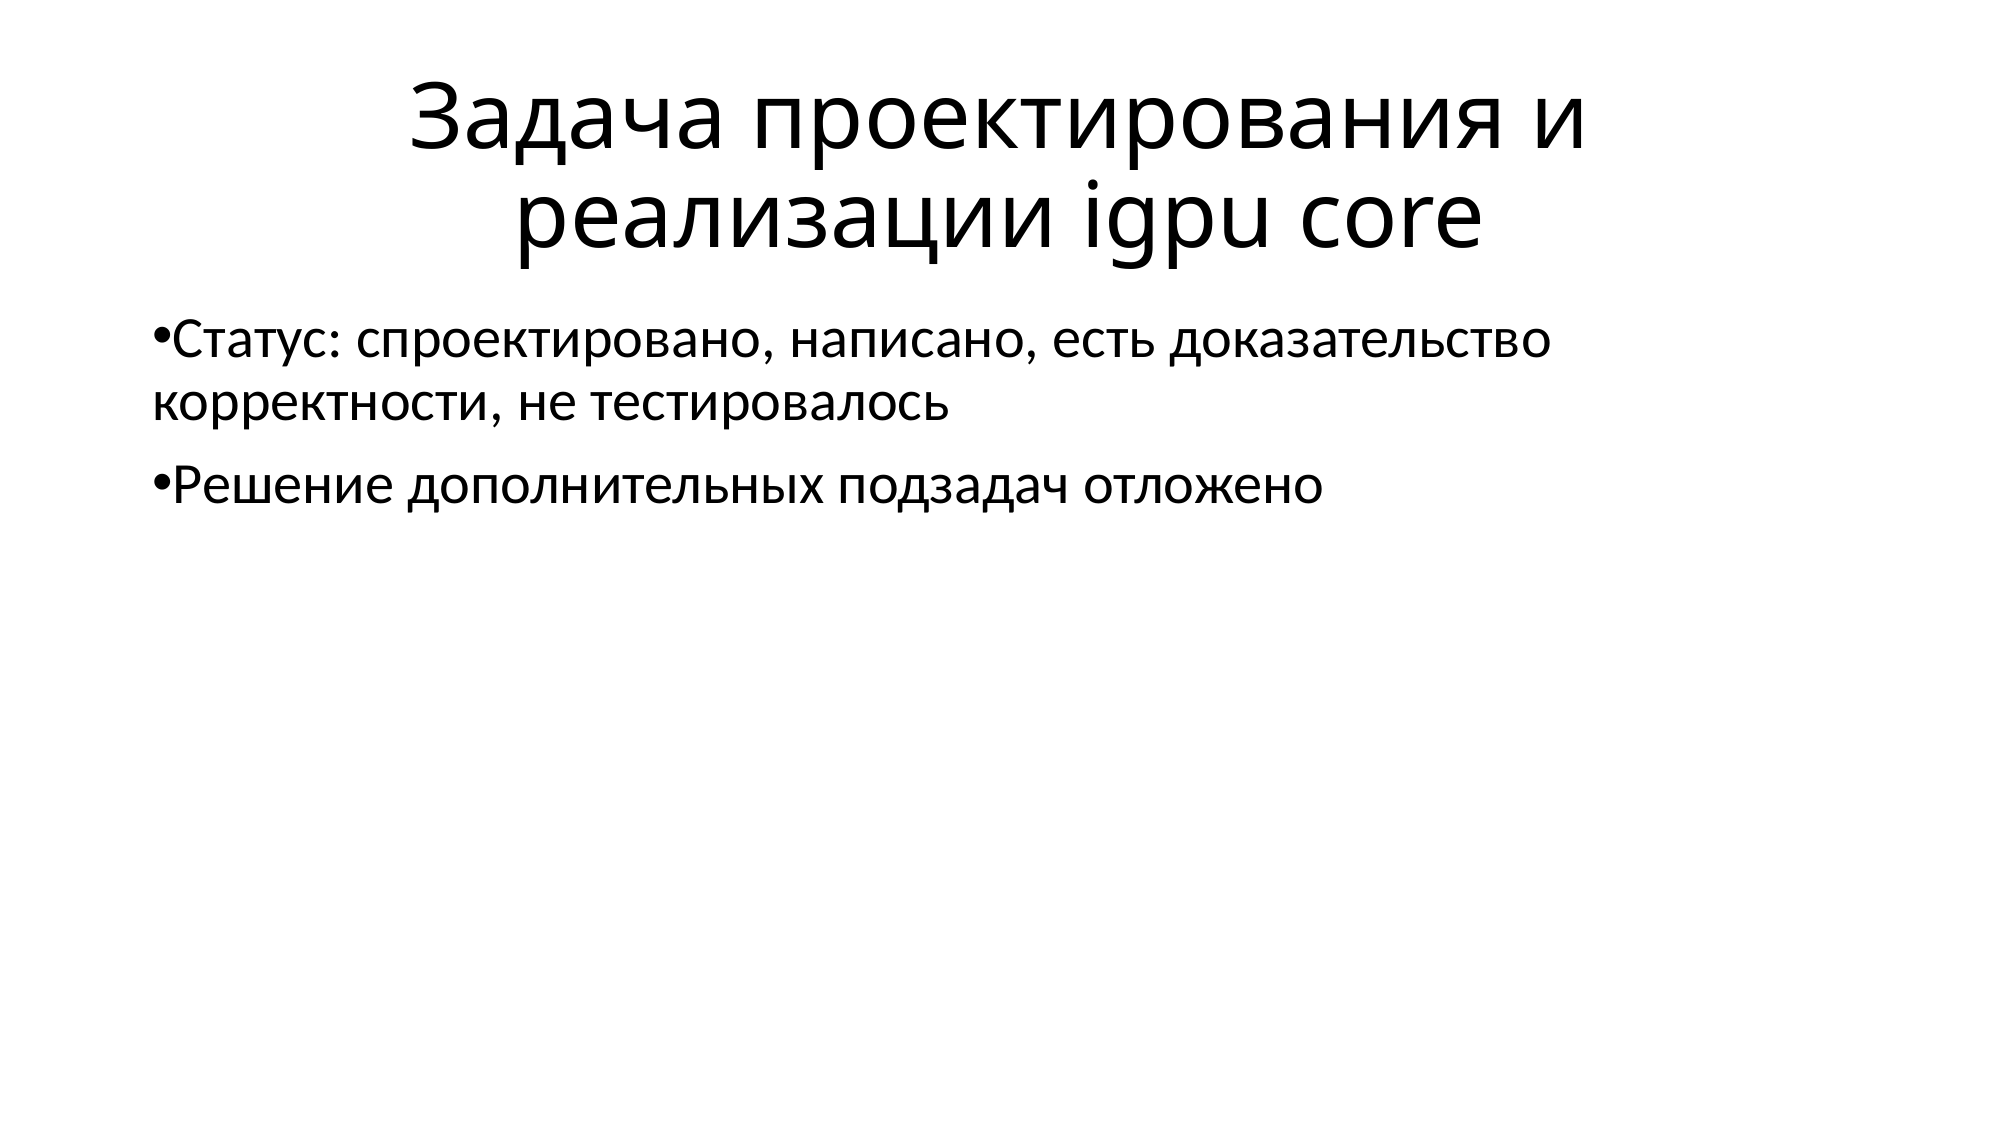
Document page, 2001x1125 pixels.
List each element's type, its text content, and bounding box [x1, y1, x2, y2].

list Статус: спроектировано, написано, есть доказательство корректности, не тестировалось Решение дополнительных подзадач отложено [137, 299, 1863, 1014]
title Задача проектирования и реализации igpu core [137, 59, 1863, 278]
